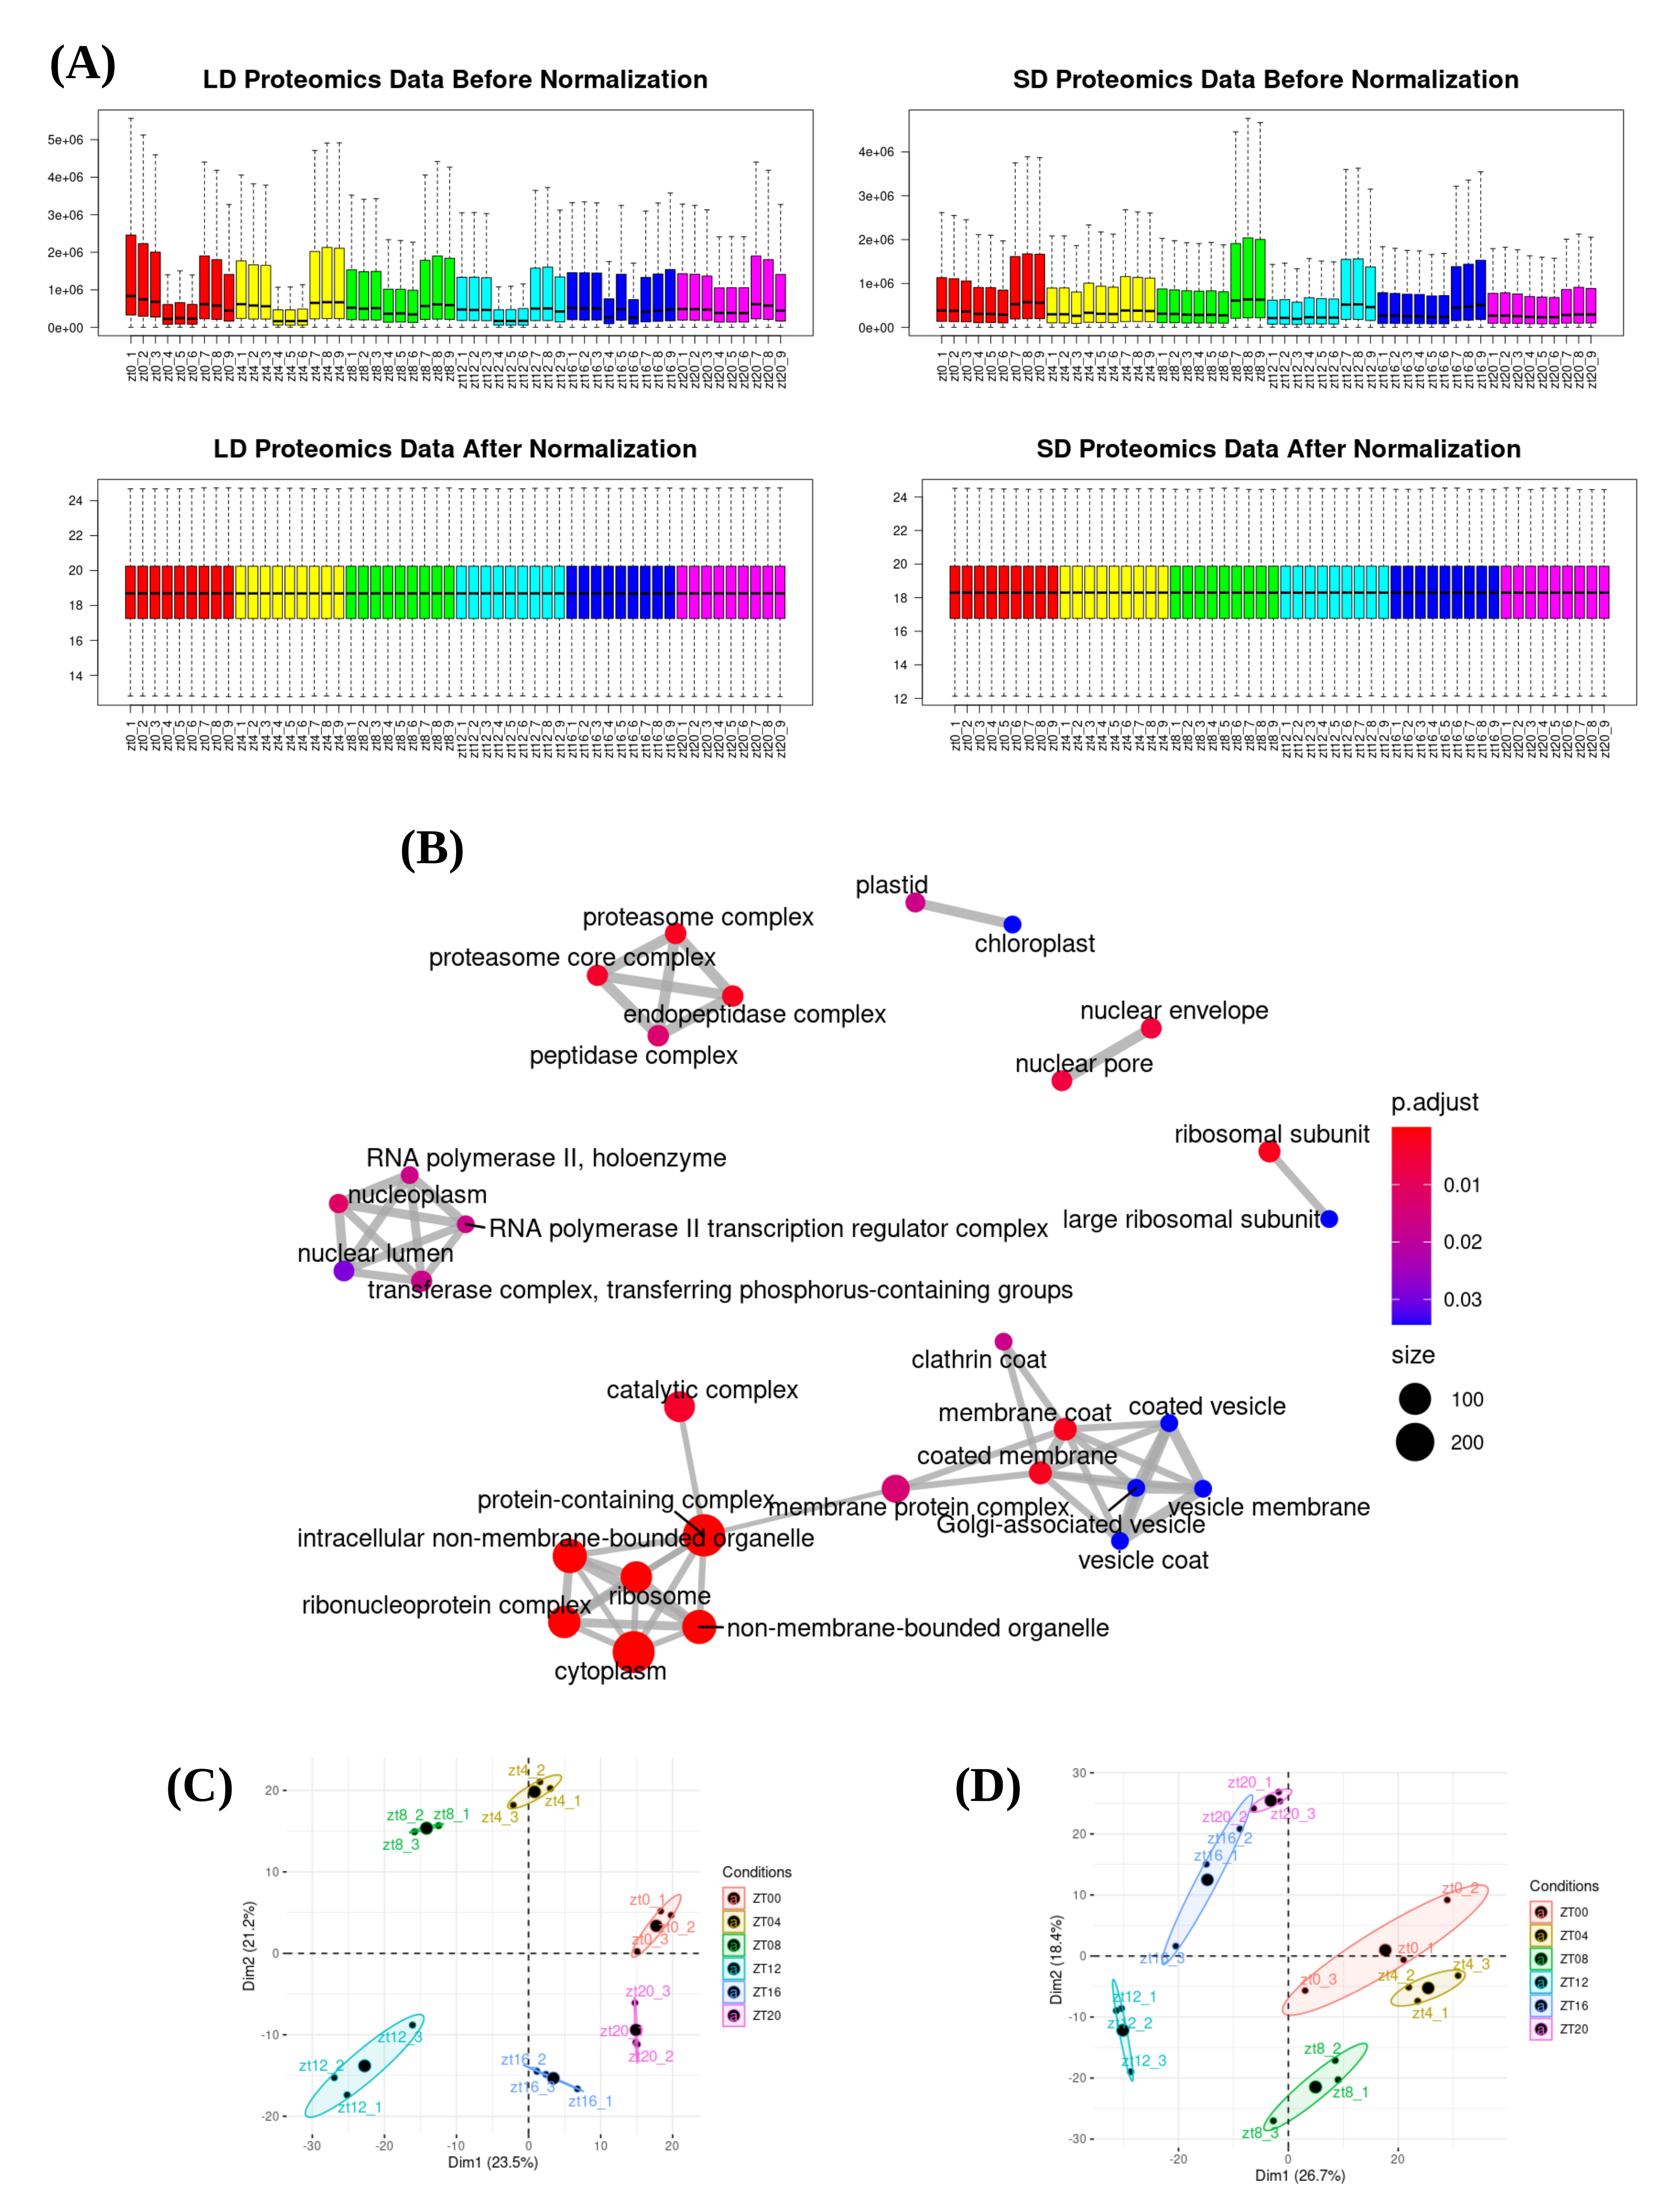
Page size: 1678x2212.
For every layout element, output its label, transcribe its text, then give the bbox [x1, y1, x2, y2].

picture [860, 417, 1669, 784]
text_box (D) [935, 1754, 1122, 1816]
picture [289, 865, 1484, 1690]
text_box (C) [147, 1754, 334, 1816]
picture [847, 48, 1656, 414]
picture [36, 48, 845, 414]
picture [236, 1726, 807, 2179]
picture [1043, 1740, 1615, 2192]
text_box (A) [29, 31, 217, 93]
picture [36, 417, 845, 784]
text_box (B) [380, 816, 568, 878]
